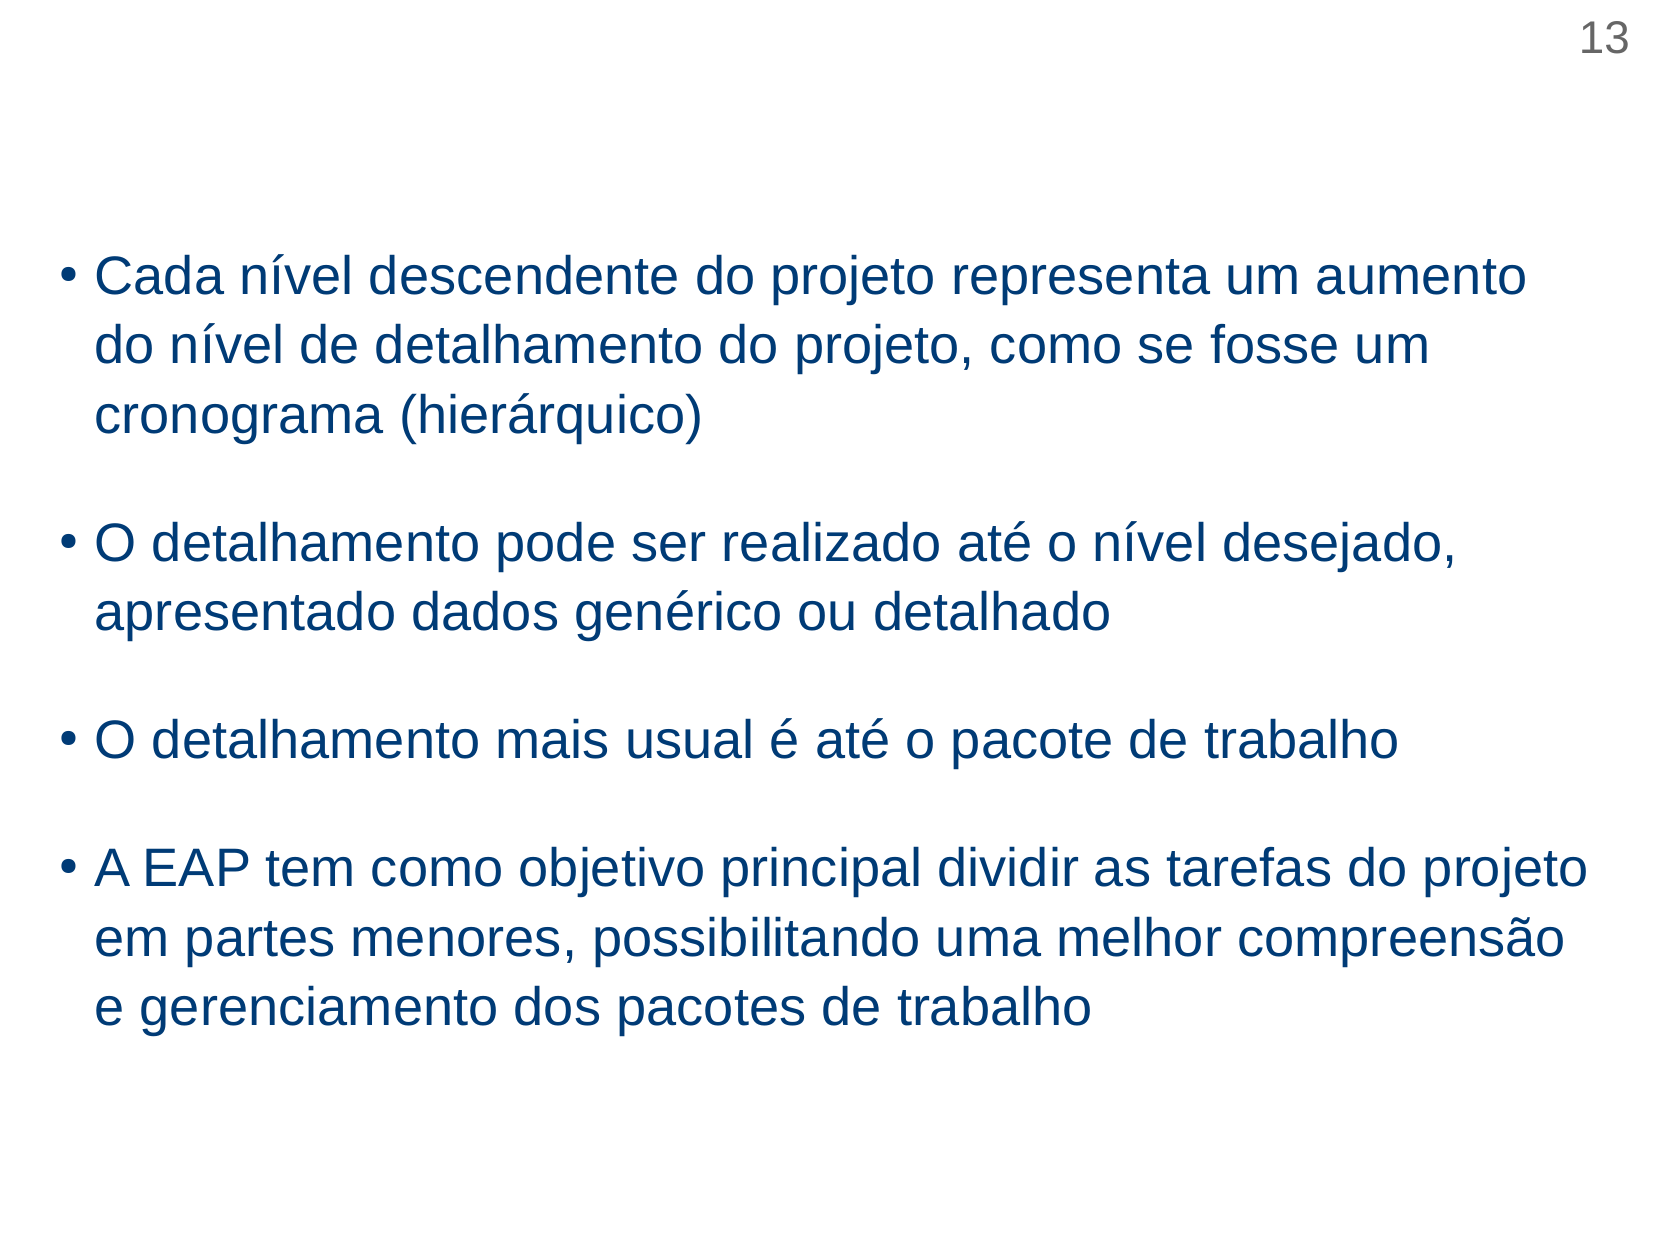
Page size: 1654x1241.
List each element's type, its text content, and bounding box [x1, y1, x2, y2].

list Cada nível descendente do projeto representa um aumento do nível de detalhamento do projeto, como se fosse um cronograma (hierárquico) O detalhamento pode ser realizado até o nível desejado, apresentado dados genérico ou detalhado O detalhamento mais usual é até o pacote de trabalho A EAP tem como objetivo principal dividir as tarefas do projeto em partes menores, possibilitando uma melhor compreensão e gerenciamento dos pacotes de trabalho [59, 236, 1595, 1211]
